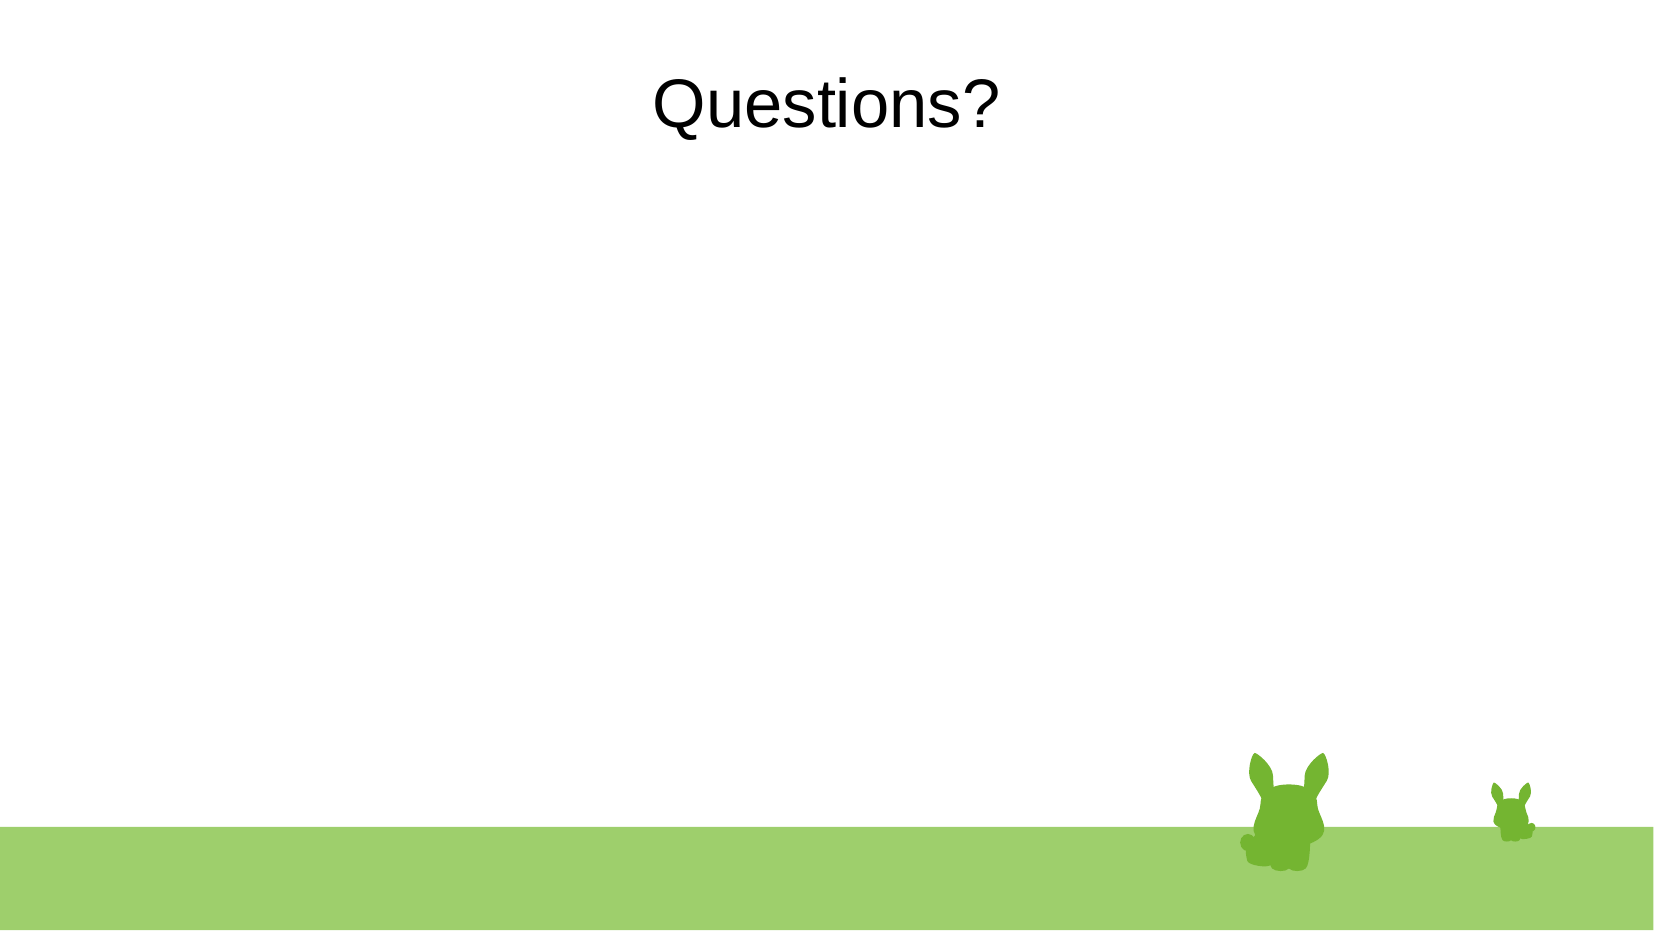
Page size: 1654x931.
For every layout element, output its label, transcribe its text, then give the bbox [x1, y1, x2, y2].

title Questions? [88, 29, 1565, 178]
